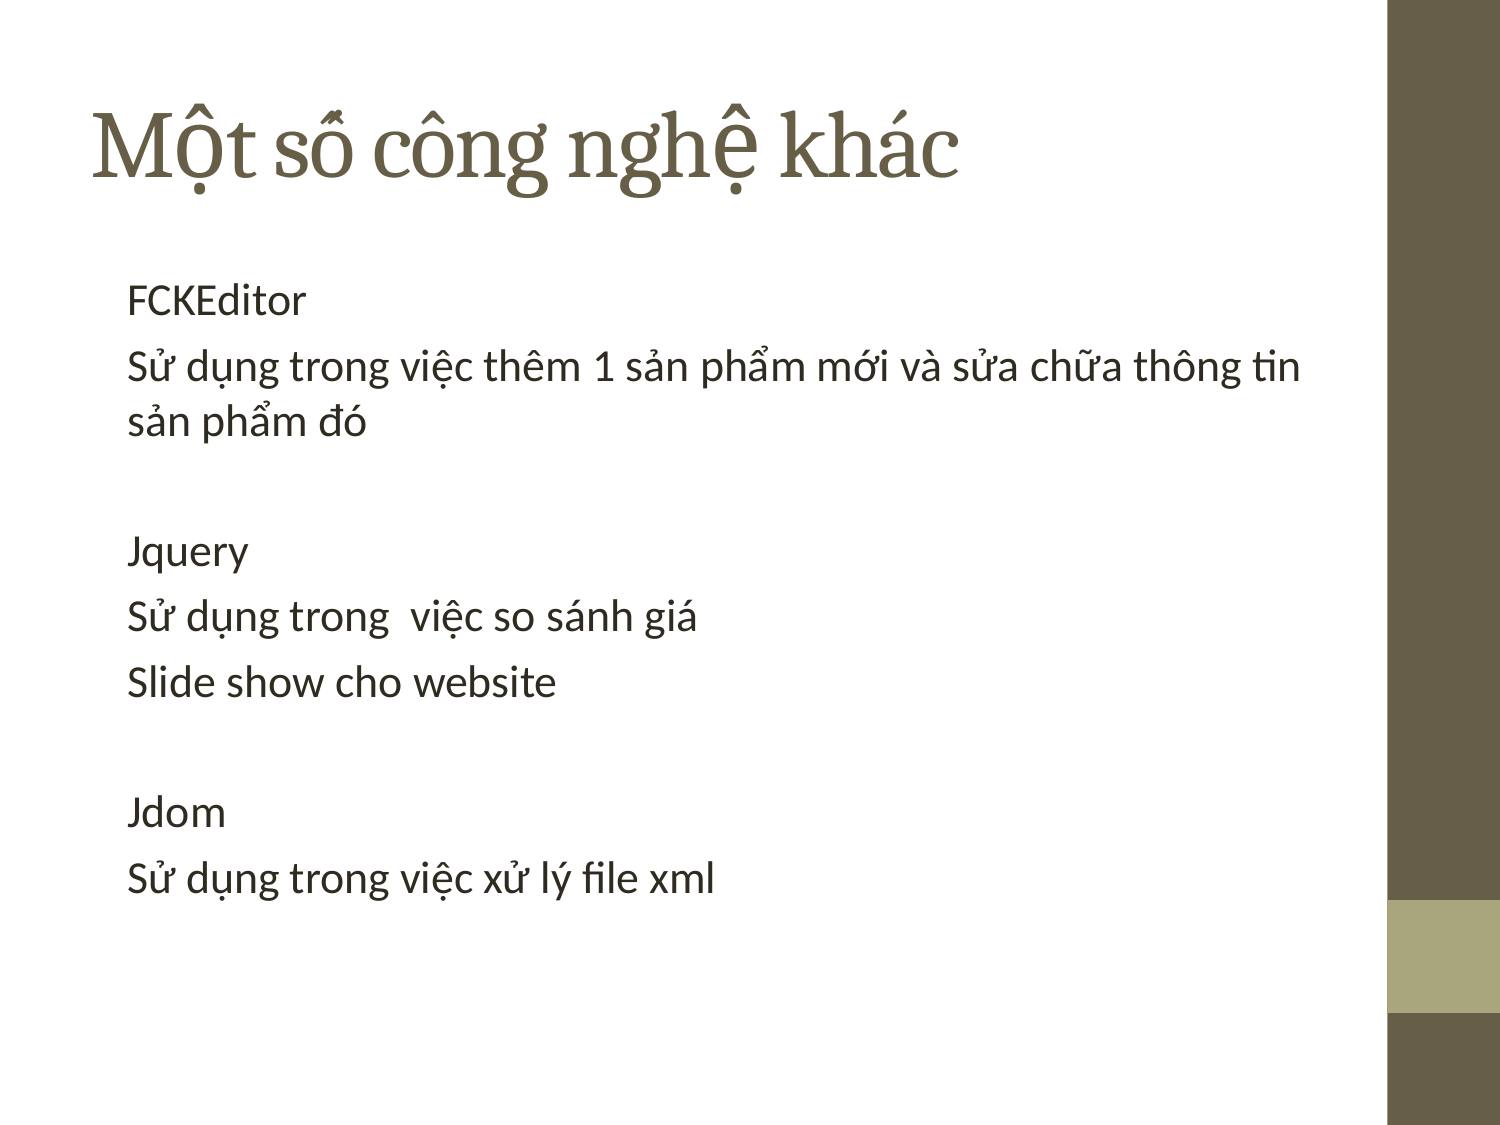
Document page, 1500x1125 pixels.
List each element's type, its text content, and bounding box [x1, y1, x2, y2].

title Một số công nghệ khác [75, 45, 1326, 233]
list FCKEditor Sử dụng trong việc thêm 1 sản phẩm mới và sửa chữa thông tin sản phẩm đó Jquery Sử dụng trong việc so sánh giá Slide show cho website Jdom Sử dụng trong việc xử lý file xml [75, 262, 1326, 1051]
